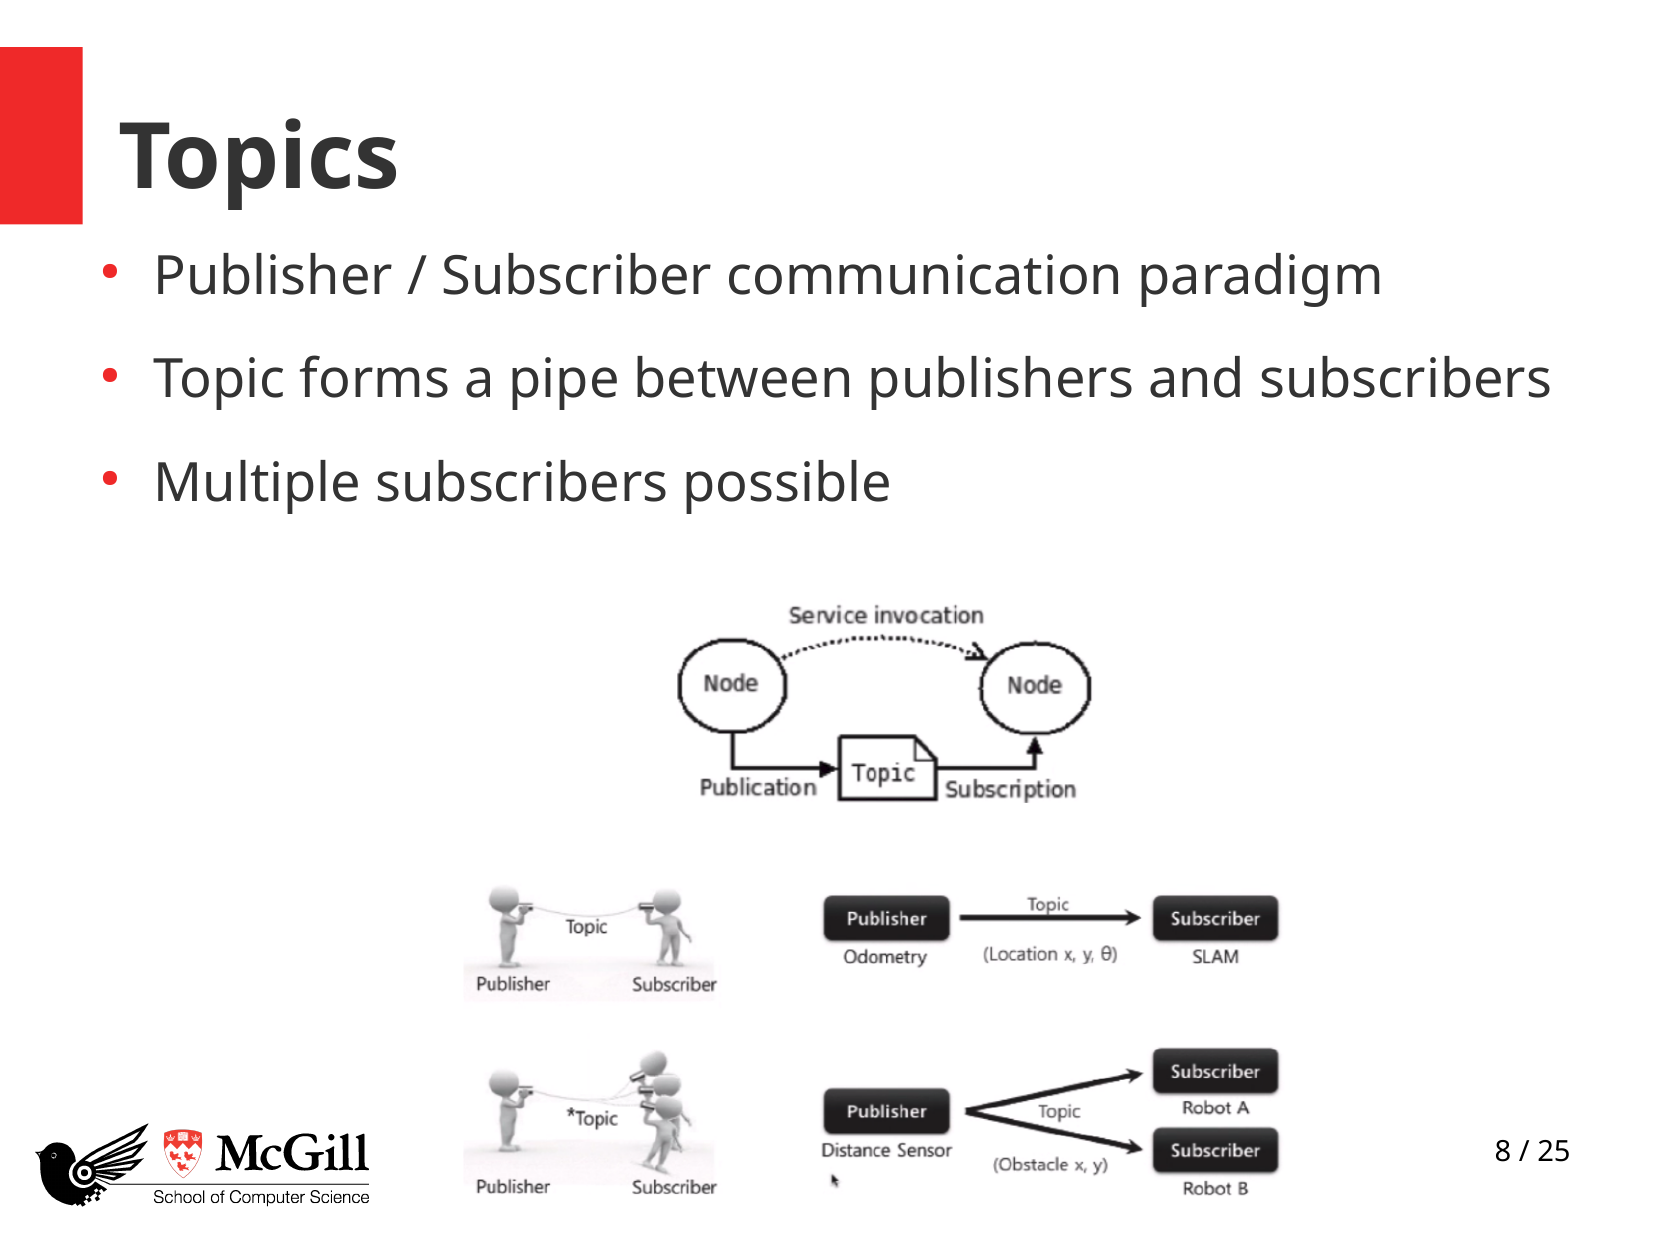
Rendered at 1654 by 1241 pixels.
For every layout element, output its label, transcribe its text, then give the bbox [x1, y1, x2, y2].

picture [437, 590, 1339, 1222]
title Topics [118, 49, 1571, 236]
list Publisher / Subscriber communication paradigm Topic forms a pipe between publishers and subscribers Multiple subscribers possible [82, 236, 1595, 500]
picture [35, 1110, 369, 1216]
